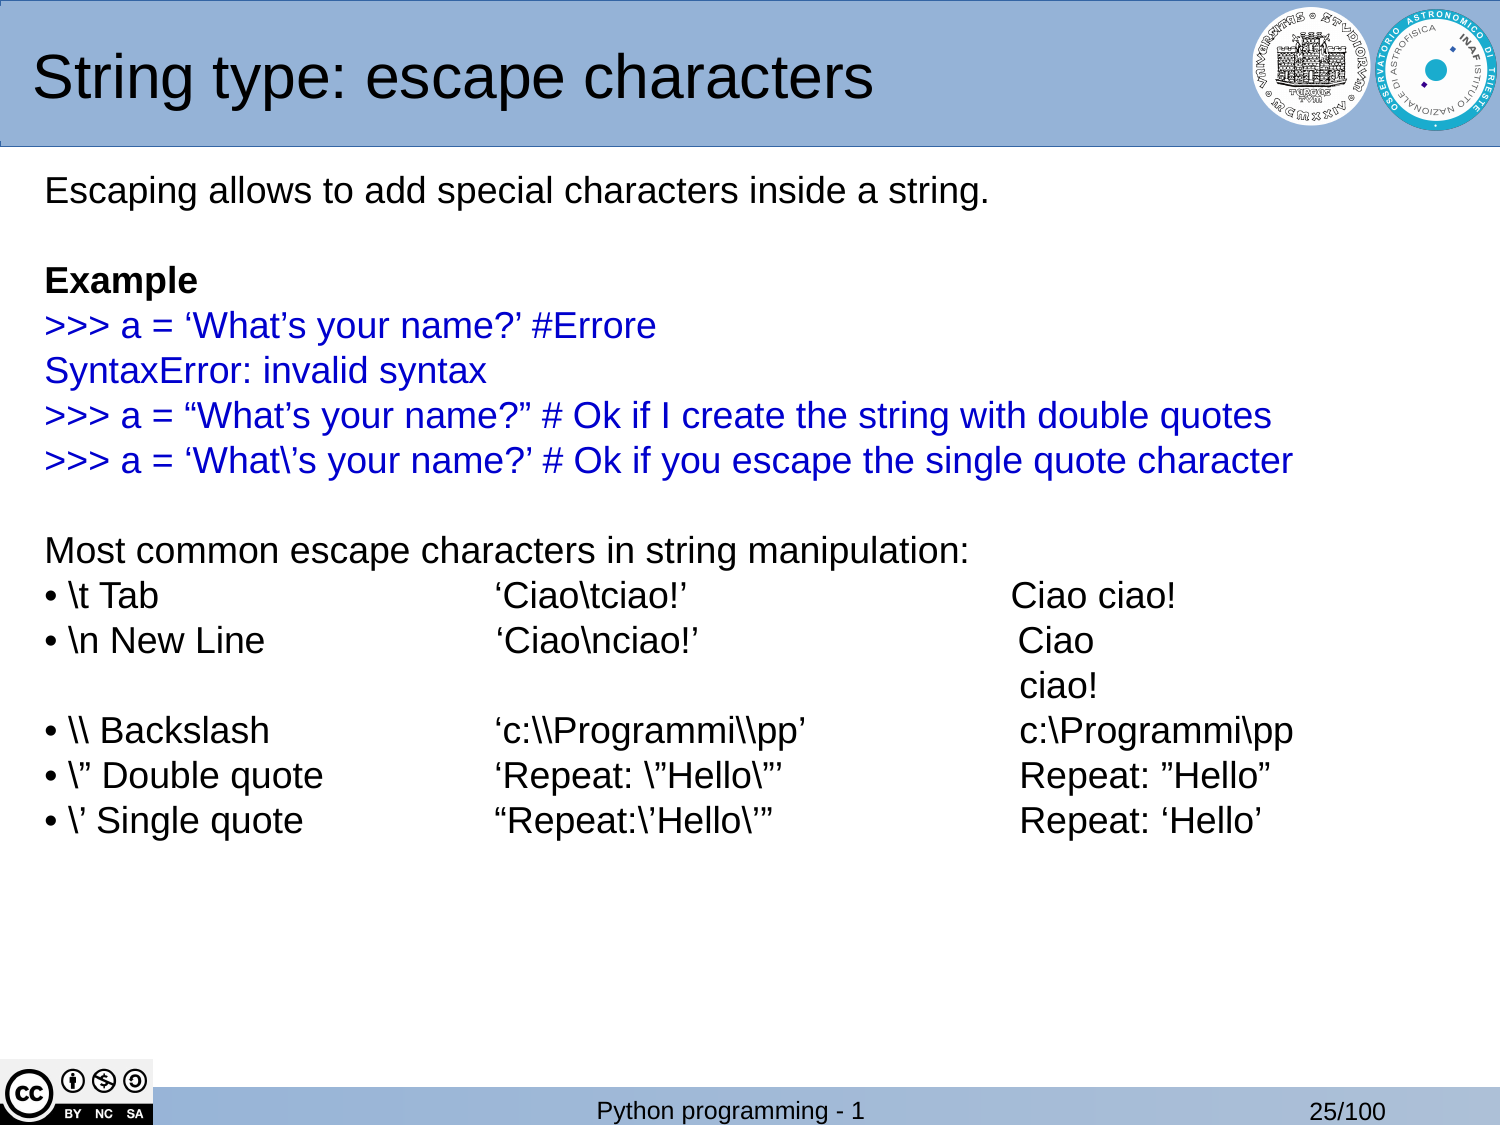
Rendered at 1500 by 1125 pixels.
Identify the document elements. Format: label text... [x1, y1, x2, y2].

list Escaping allows to add special characters inside a string. Example >>> a = ‘What’s your name?’ #Errore SyntaxError: invalid syntax >>> a = “What’s your name?” # Ok if I create the string with double quotes >>> a = ‘What\’s your name?’ # Ok if you escape the single quote character Most common escape characters in string manipulation: • \t Tab ‘Ciao\tciao!’ Ciao ciao! • \n New Line ‘Ciao\nciao!’ Ciao ciao! • \\ Backslash ‘c:\\Programmi\\pp’ c:\Programmi\pp • \” Double quote ‘Repeat: \”Hello\”’ Repeat: ”Hello” • \’ Single quote “Repeat:\’Hello\’” Repeat: ‘Hello’ [29, 158, 1500, 1071]
picture [1253, 0, 1500, 156]
text_box String type: escape characters [0, 5, 1253, 141]
picture [0, 1059, 153, 1125]
